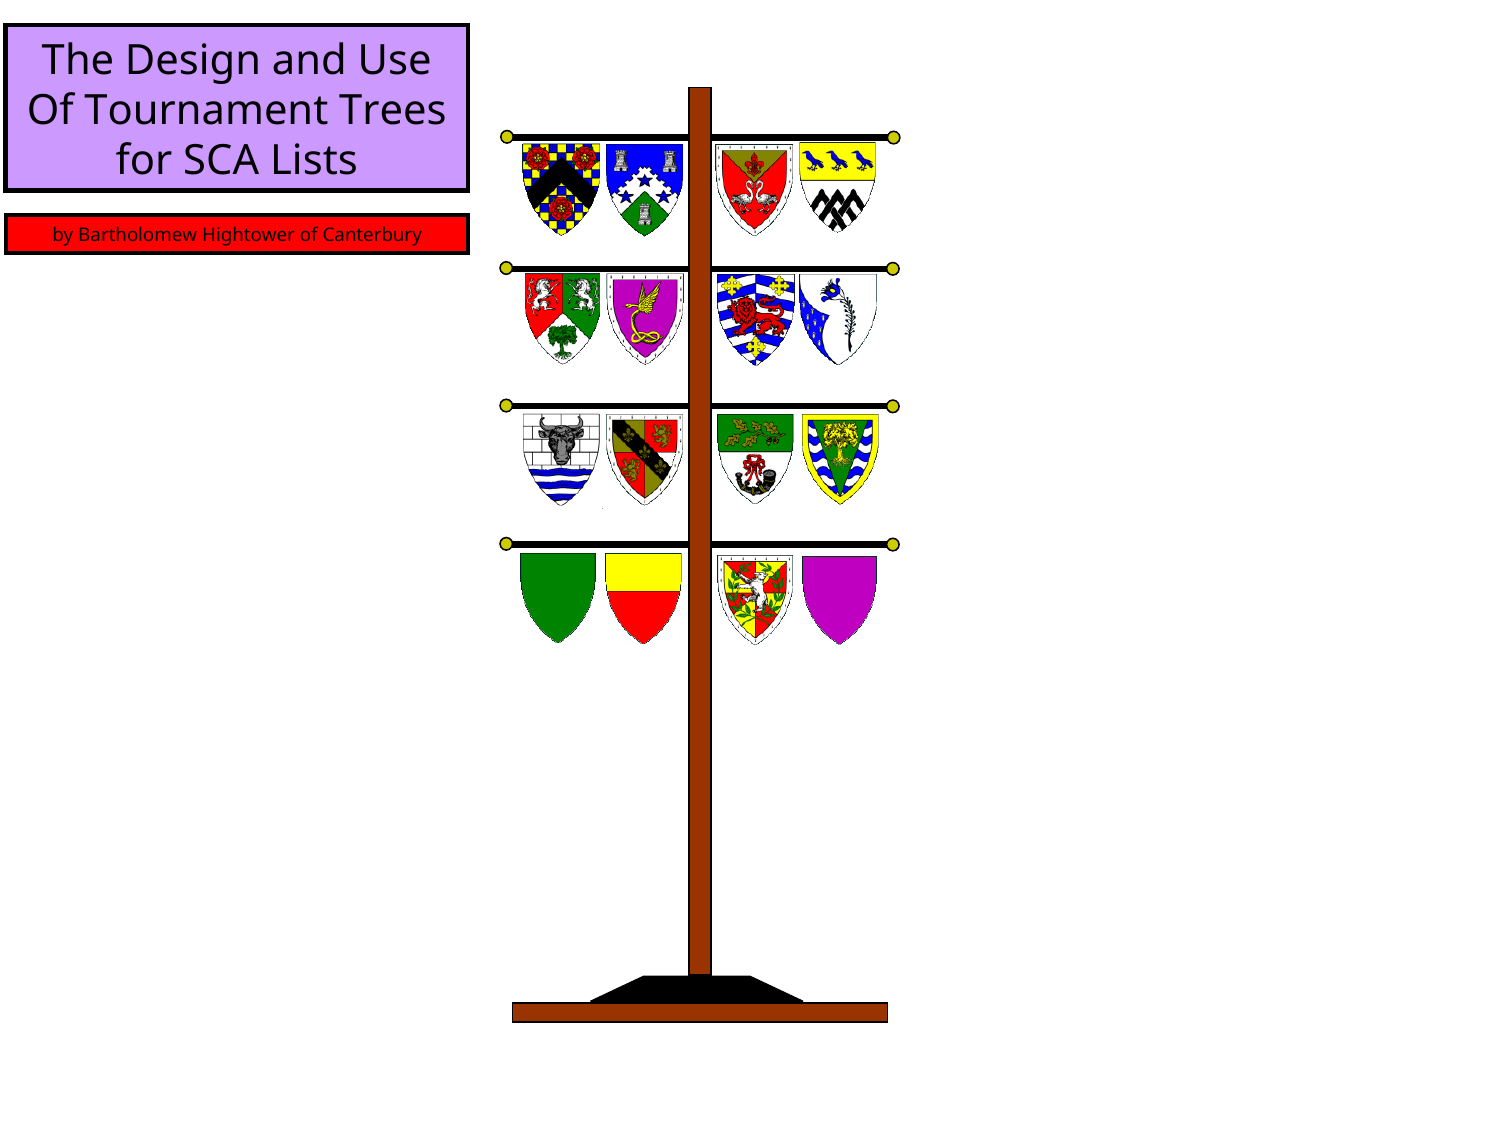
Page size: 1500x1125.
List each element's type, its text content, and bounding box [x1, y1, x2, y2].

text_box [886, 538, 900, 551]
picture [713, 272, 880, 372]
text_box The Design and Use Of Tournament Trees for SCA Lists [5, 24, 468, 191]
picture [516, 141, 688, 239]
picture [711, 409, 884, 510]
picture [711, 549, 883, 651]
text_box by Bartholomew Hightower of Canterbury [5, 214, 469, 253]
picture [513, 548, 688, 650]
text_box [500, 261, 513, 275]
text_box [590, 87, 804, 1002]
picture [521, 272, 688, 370]
text_box [886, 262, 900, 276]
text_box [886, 400, 900, 413]
text_box [887, 131, 900, 144]
text_box [500, 399, 513, 412]
text_box [500, 130, 514, 144]
text_box [500, 537, 513, 551]
picture [518, 409, 687, 511]
picture [712, 141, 882, 241]
text_box [512, 1003, 888, 1022]
